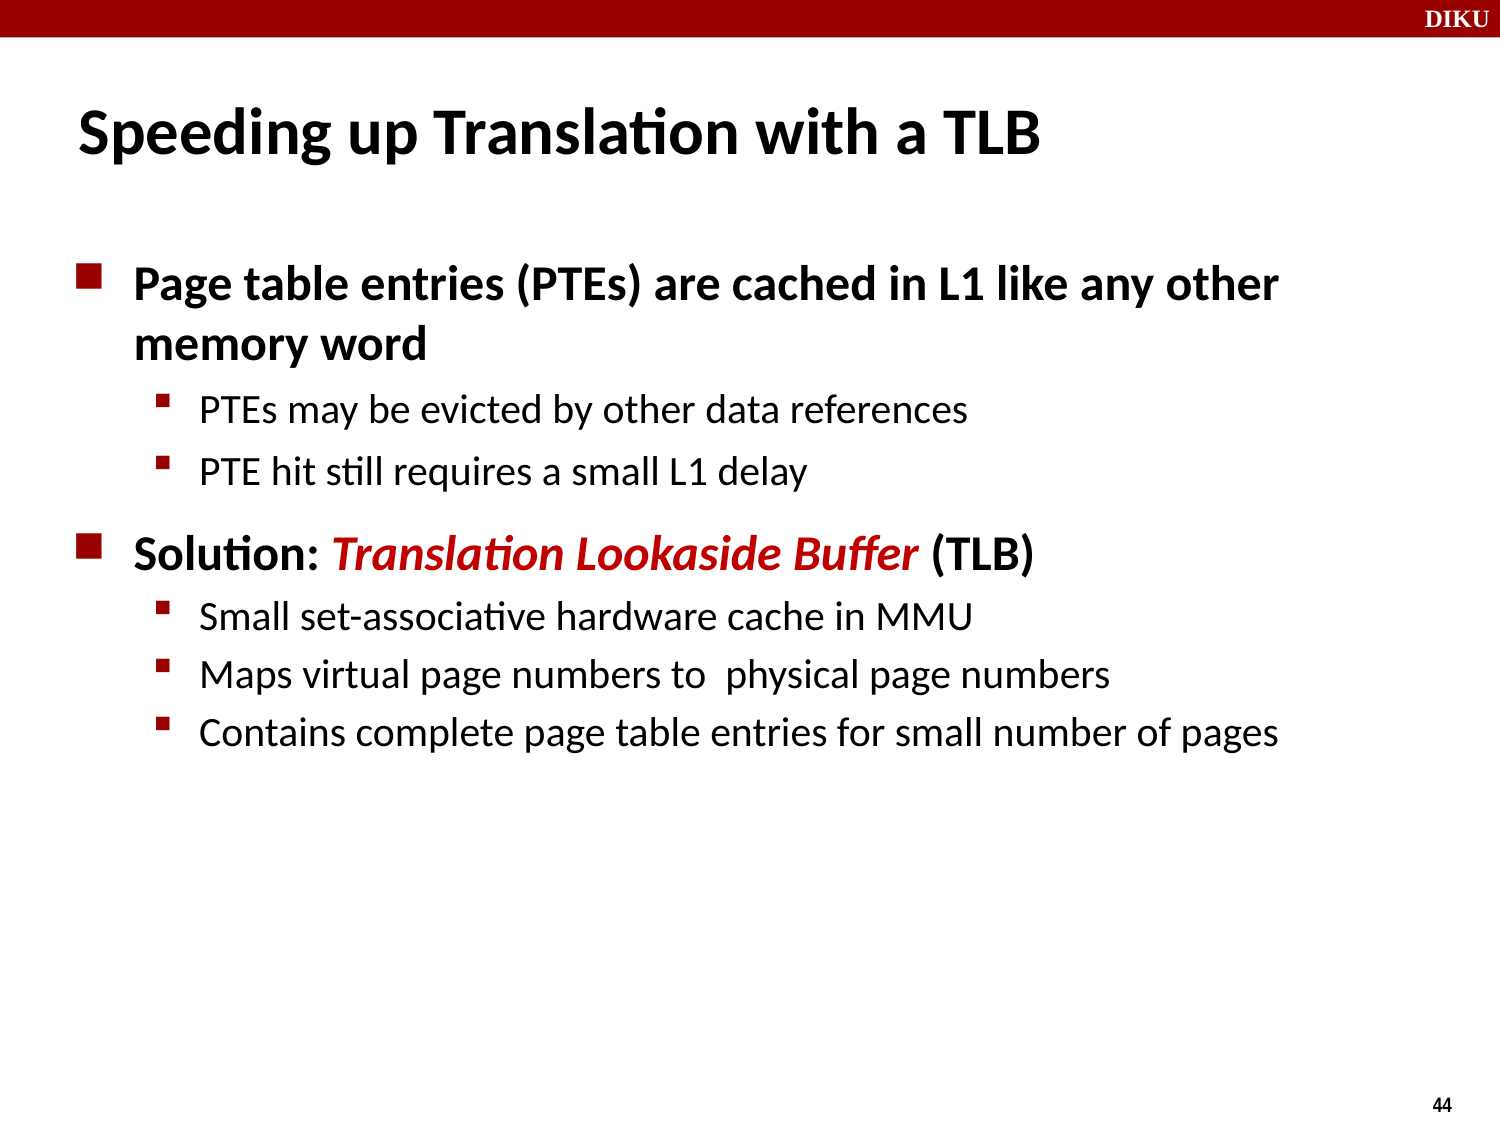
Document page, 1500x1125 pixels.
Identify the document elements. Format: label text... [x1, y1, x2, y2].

text_box Speeding up Translation with a TLB [63, 80, 1439, 175]
text_box Page table entries (PTEs) are cached in L1 like any other memory word PTEs may be evicted by other data references PTE hit still requires a small L1 delay Solution: Translation Lookaside Buffer (TLB) Small set-associative hardware cache in MMU Maps virtual page numbers to physical page numbers Contains complete page table entries for small number of pages [62, 242, 1465, 1100]
